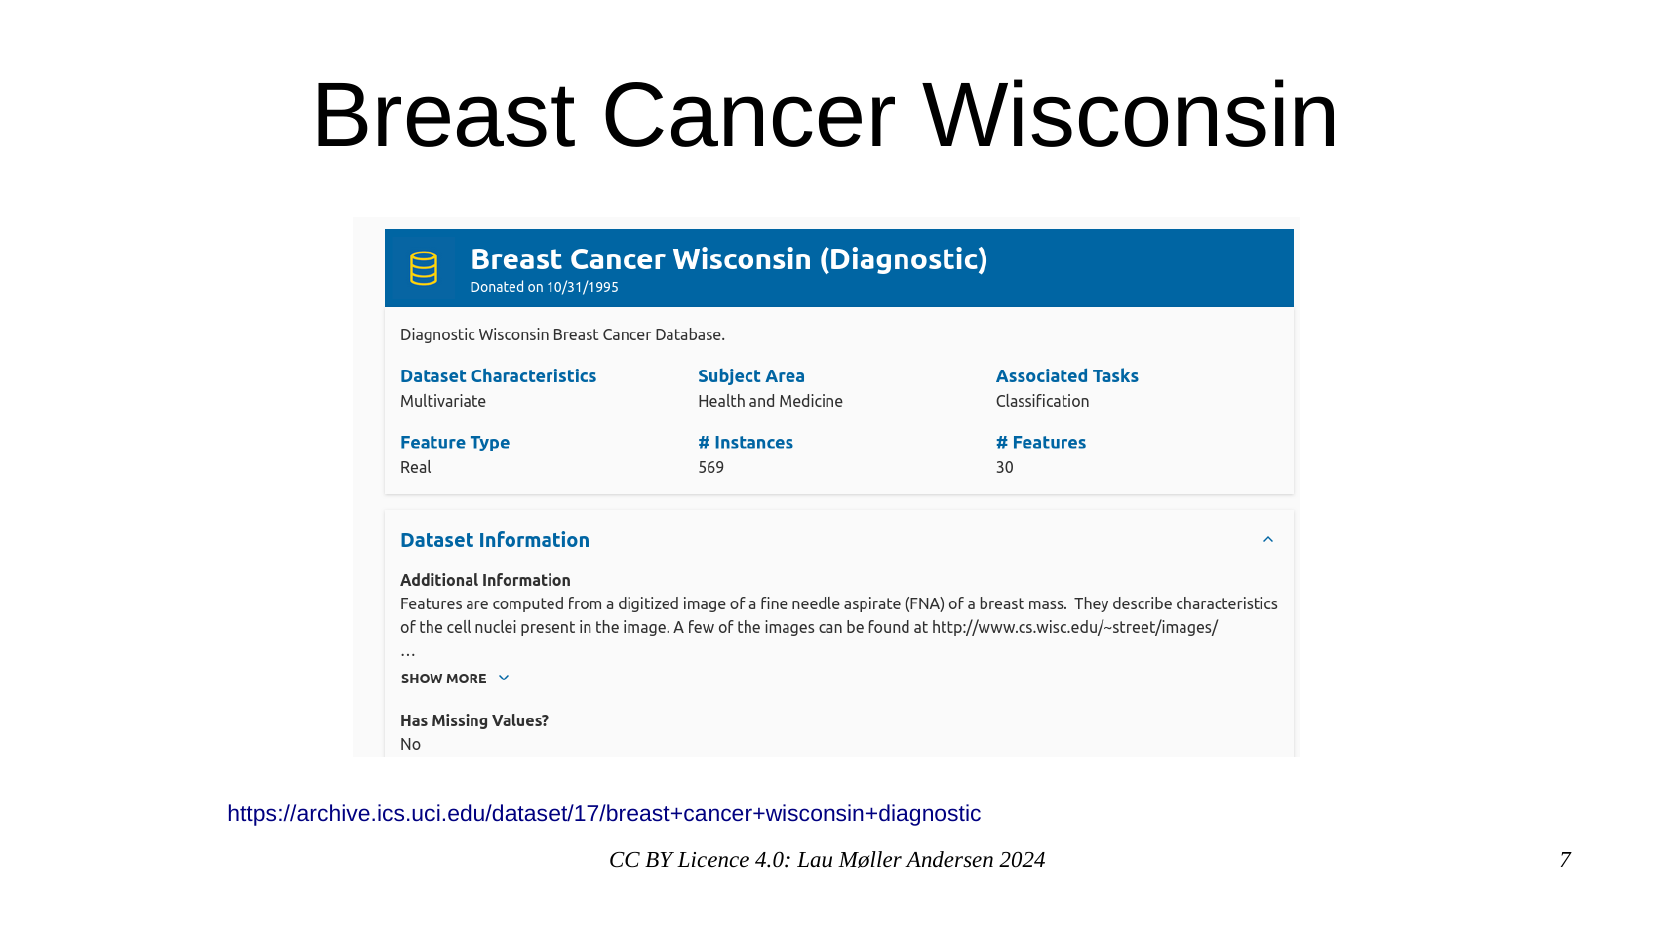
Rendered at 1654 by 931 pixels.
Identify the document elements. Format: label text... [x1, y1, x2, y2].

title Breast Cancer Wisconsin [82, 37, 1571, 193]
text_box https://archive.ics.uci.edu/dataset/17/breast+cancer+wisconsin+diagnostic [212, 793, 1472, 851]
picture [353, 217, 1300, 758]
